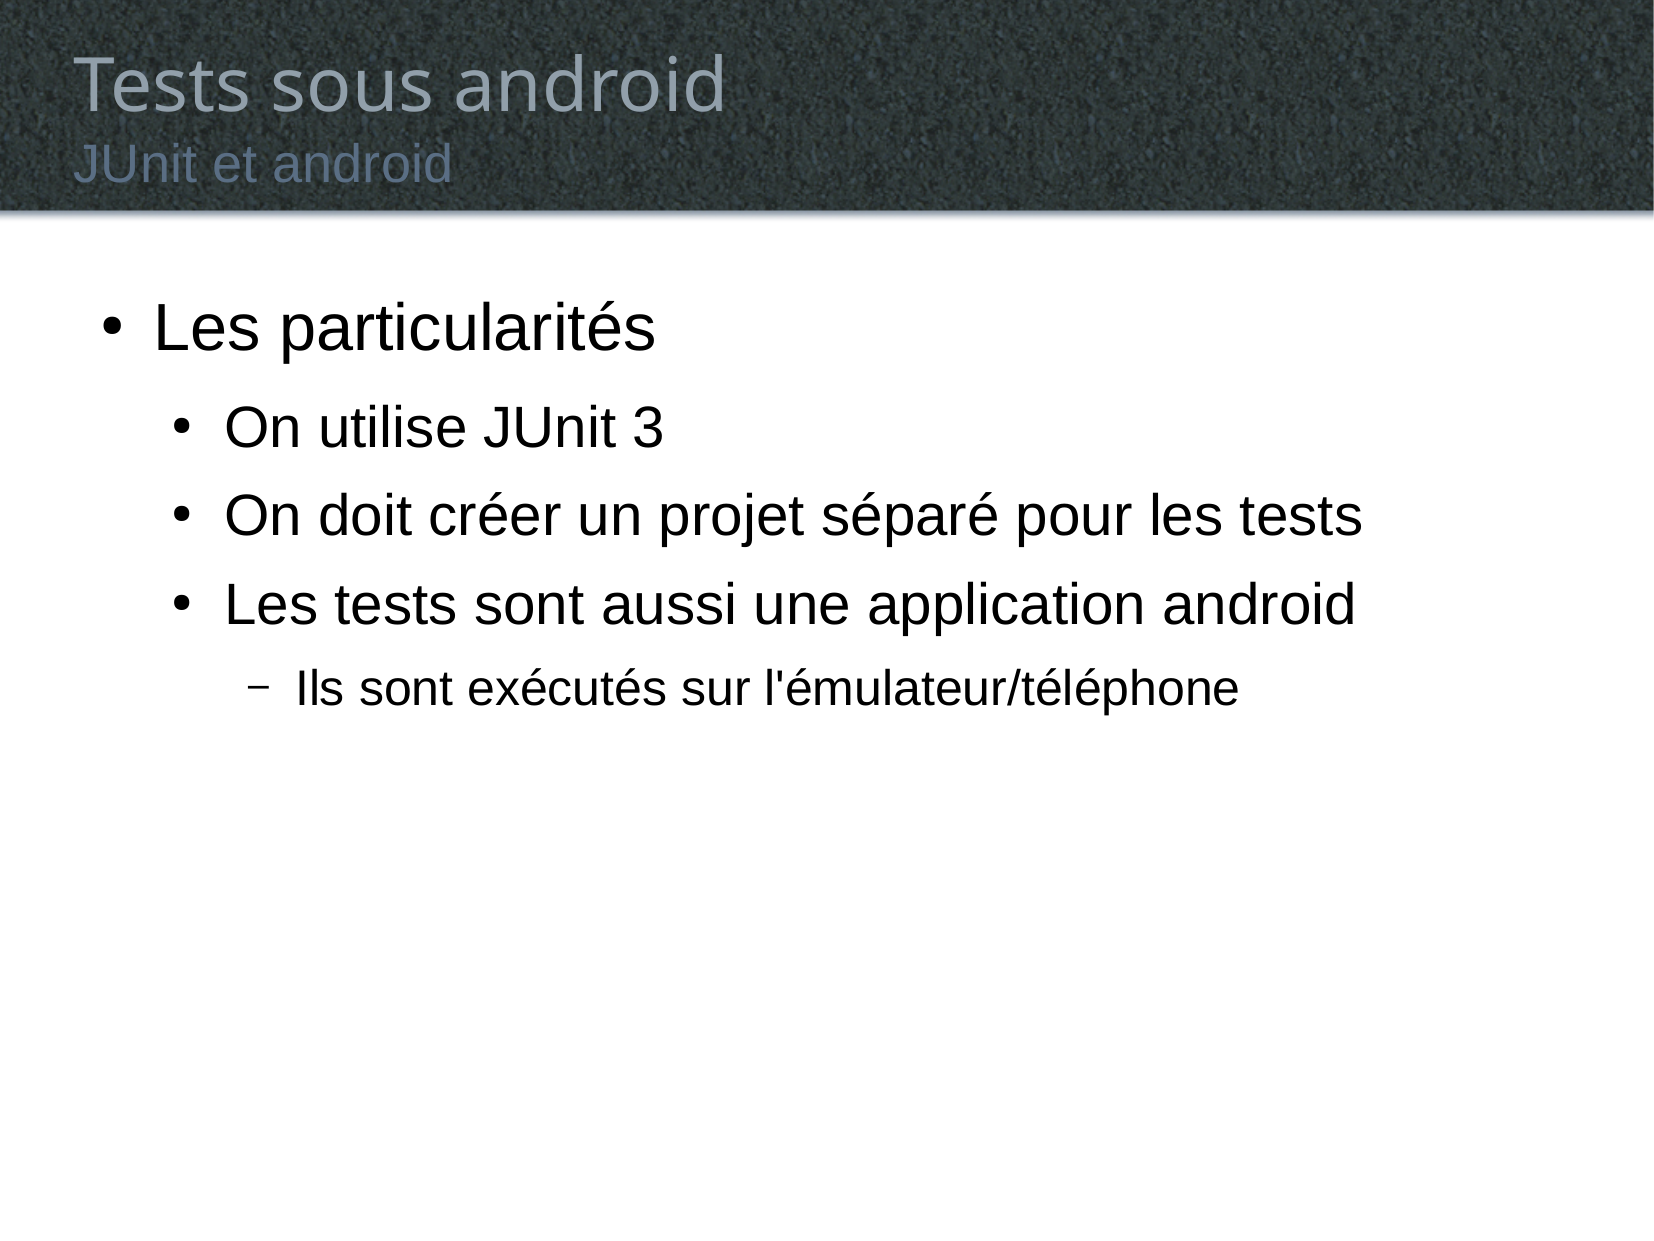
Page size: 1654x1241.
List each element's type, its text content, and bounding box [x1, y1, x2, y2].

picture [0, 0, 1654, 1241]
list Les particularités On utilise JUnit 3 On doit créer un projet séparé pour les tests Les tests sont aussi une application android Ils sont exécutés sur l'émulateur/téléphone [82, 290, 1571, 1094]
text_box Tests sous android JUnit et android [59, 23, 1554, 205]
